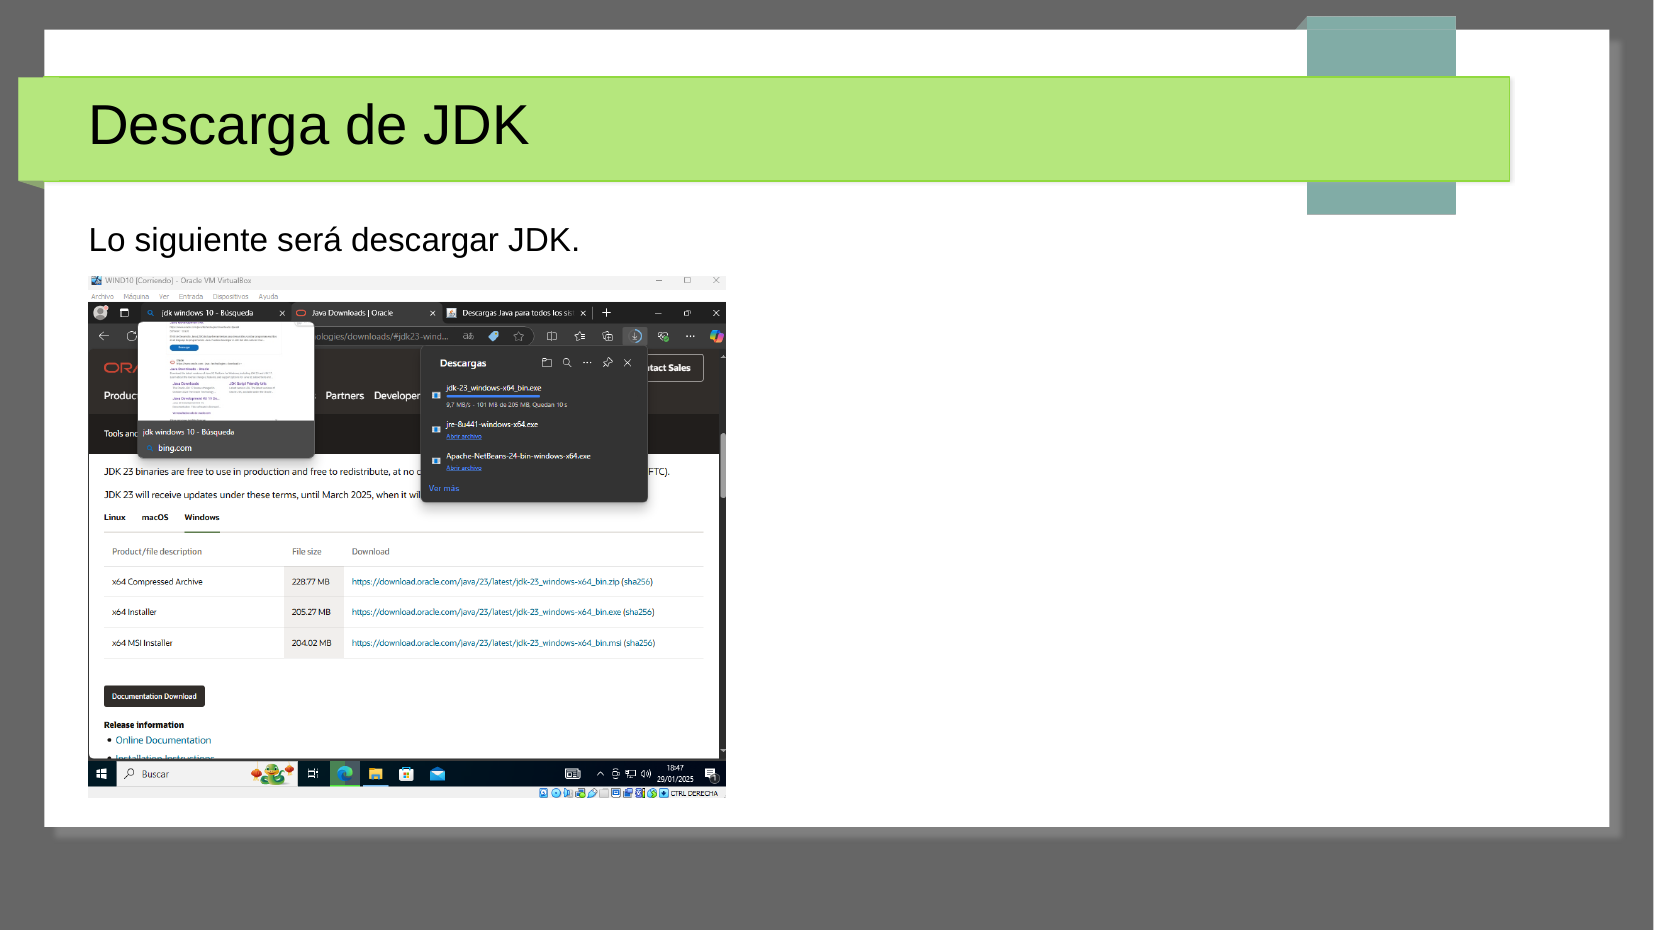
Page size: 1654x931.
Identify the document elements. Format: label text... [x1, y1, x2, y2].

subtitle Lo siguiente será descargar JDK. [88, 221, 1565, 813]
title Descarga de JDK [88, 73, 1506, 178]
picture [88, 276, 726, 798]
